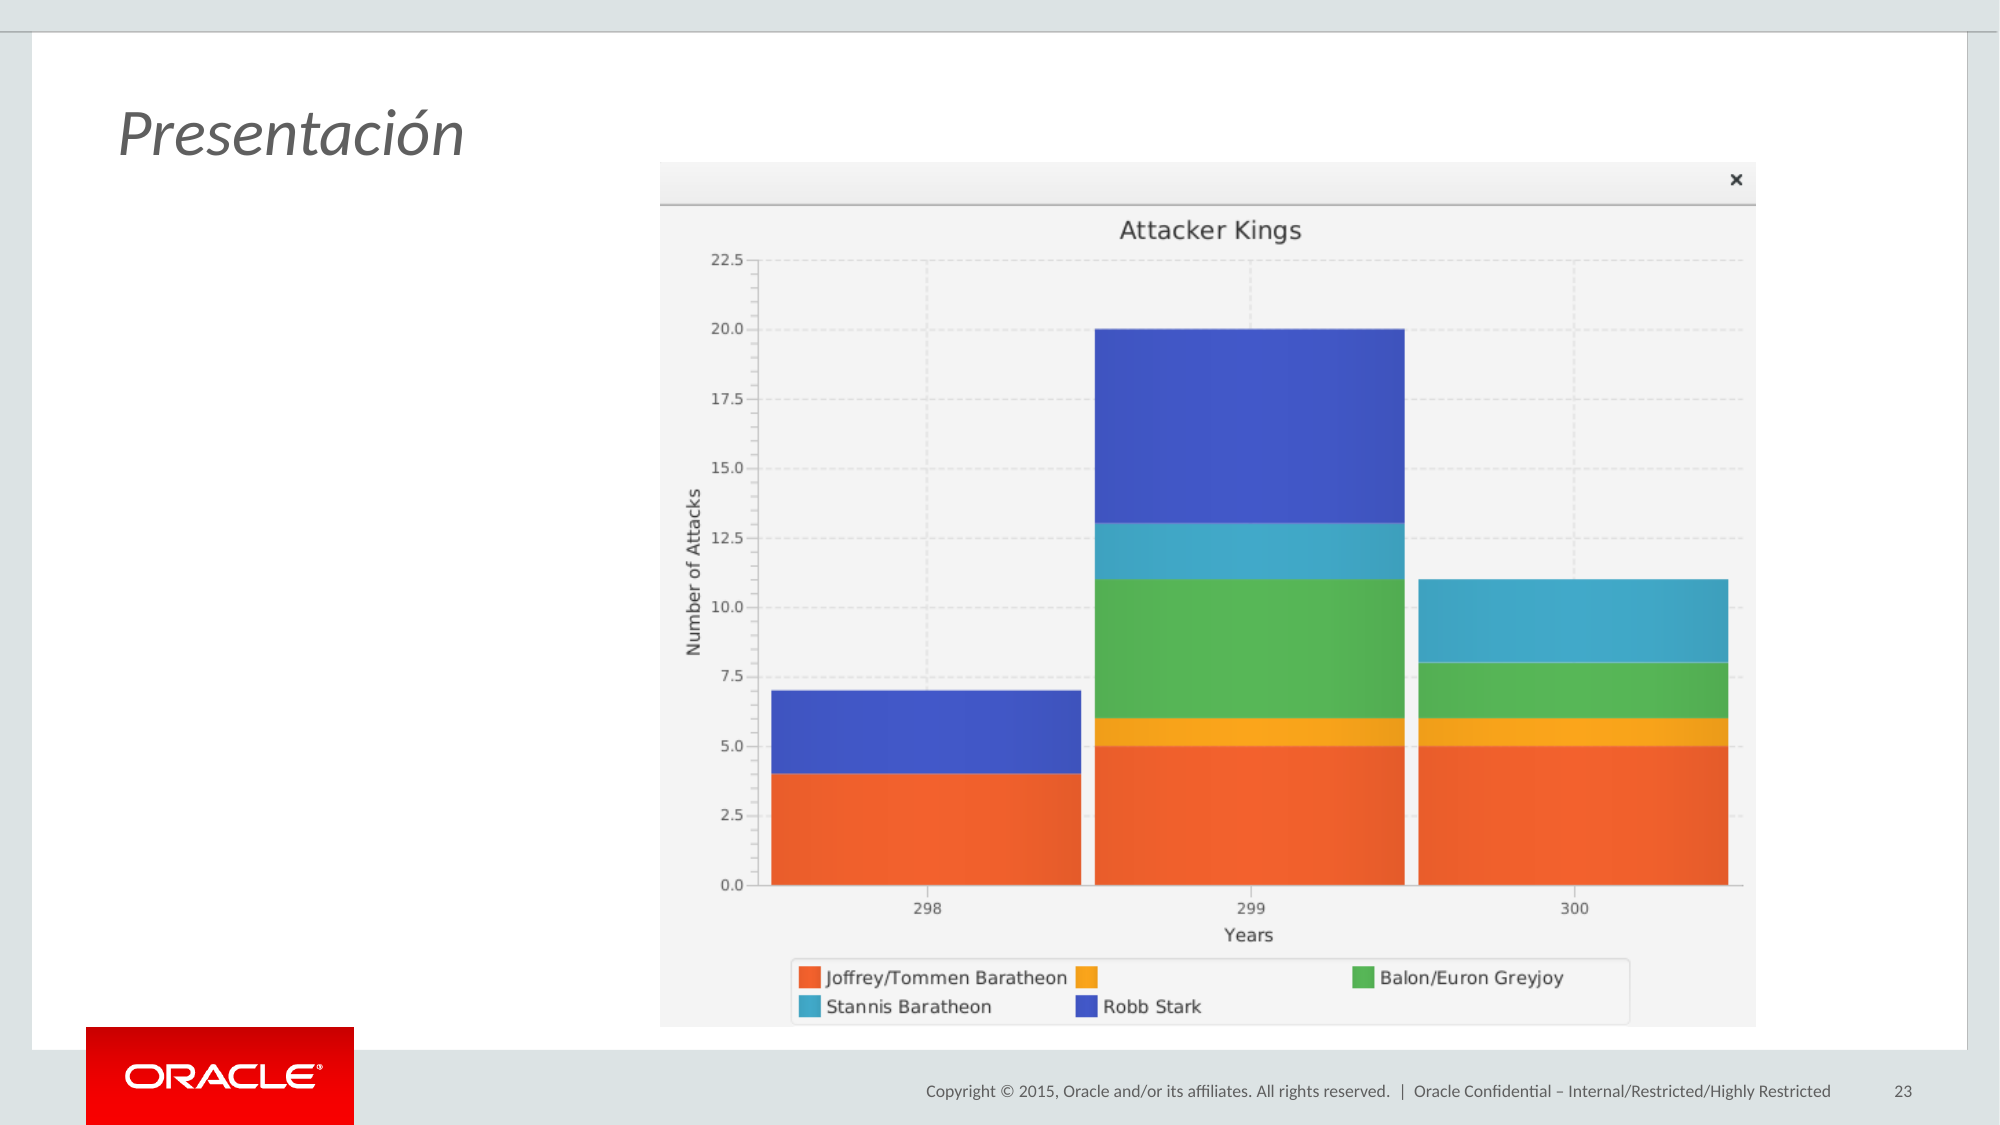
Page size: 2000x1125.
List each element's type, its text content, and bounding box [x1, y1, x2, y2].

footer Oracle Confidential – Internal/Restricted/Highly Restricted [1414, 1075, 1849, 1106]
picture [660, 162, 1756, 1027]
title Presentación [117, 104, 1861, 172]
picture [86, 1027, 354, 1125]
slide_number <number> [1849, 1075, 1913, 1106]
